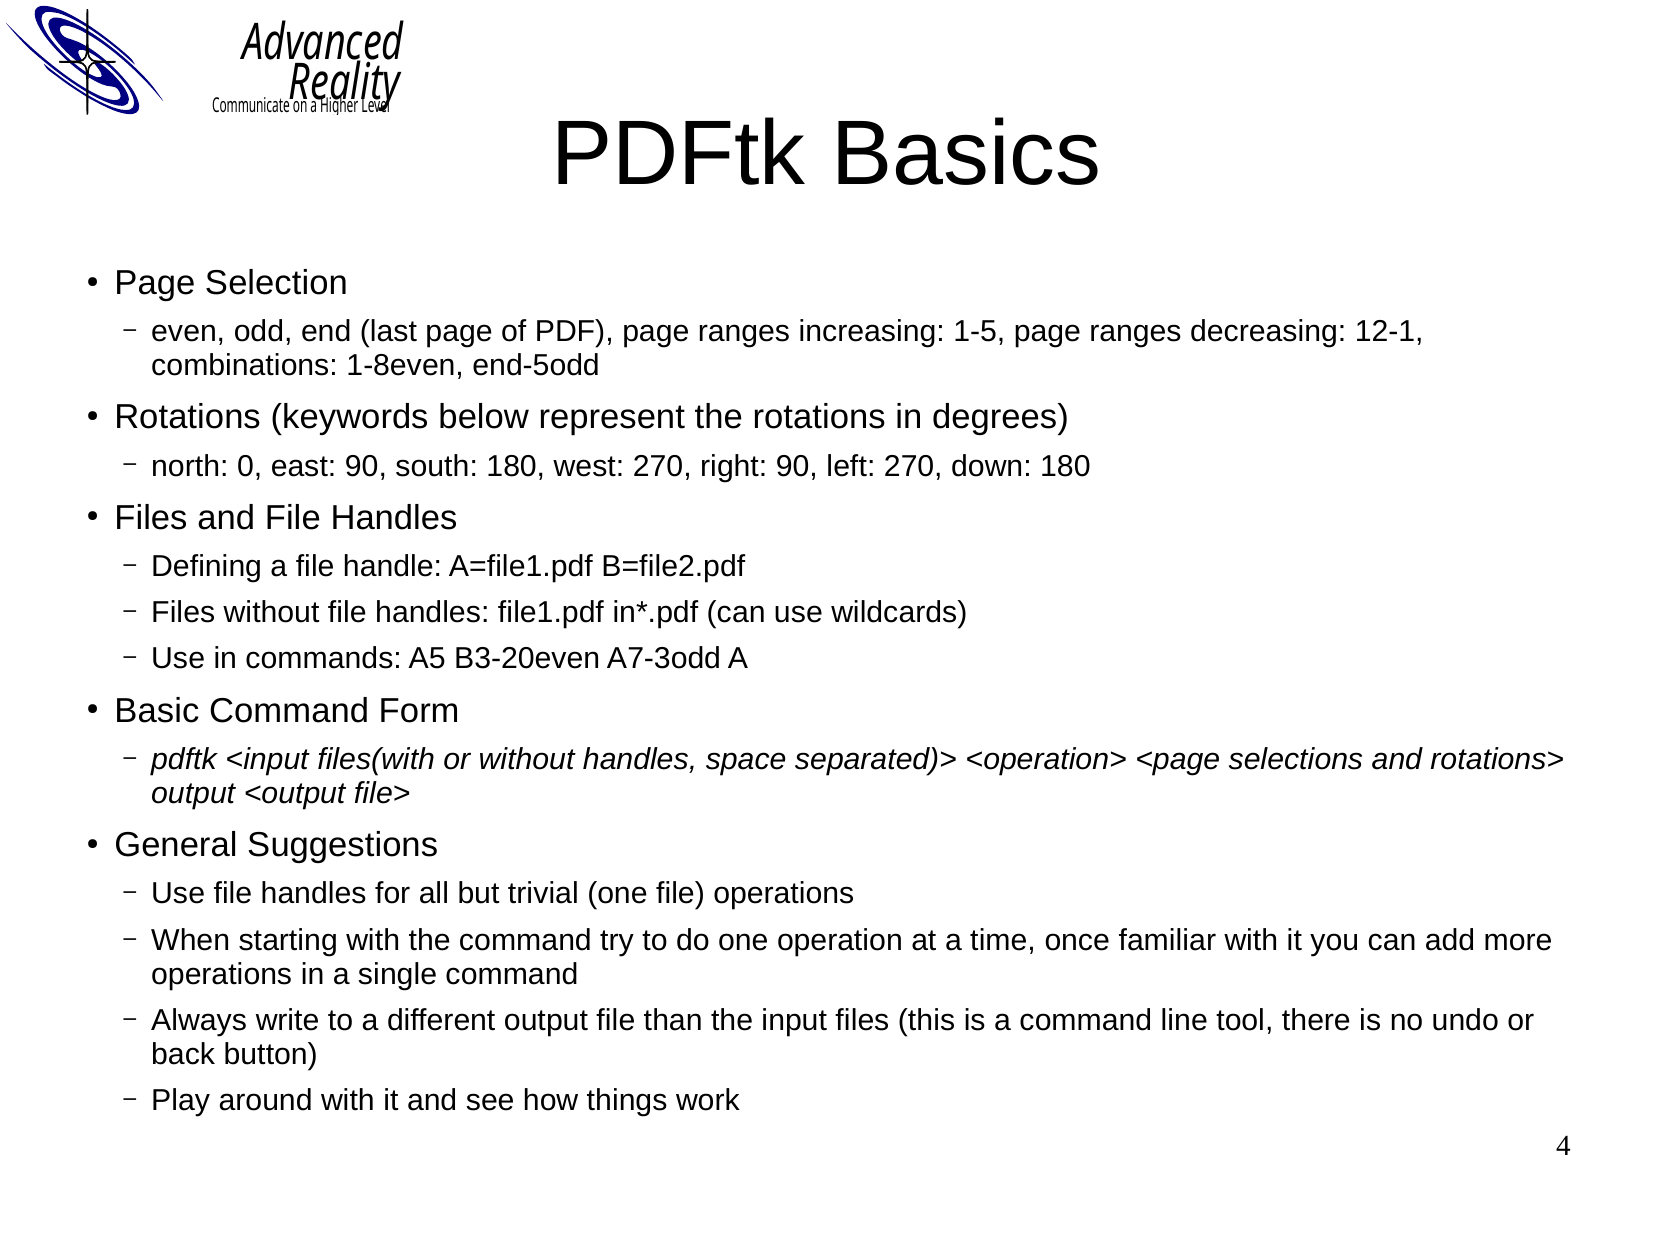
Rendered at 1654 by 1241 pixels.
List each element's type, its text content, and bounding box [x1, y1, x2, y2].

list Page Selection even, odd, end (last page of PDF), page ranges increasing: 1-5, page ranges decreasing: 12-1, combinations: 1-8even, end-5odd Rotations (keywords below represent the rotations in degrees) north: 0, east: 90, south: 180, west: 270, right: 90, left: 270, down: 180 Files and File Handles Defining a file handle: A=file1.pdf B=file2.pdf Files without file handles: file1.pdf in*.pdf (can use wildcards) Use in commands: A5 B3-20even A7-3odd A Basic Command Form pdftk <input files(with or without handles, space separated)> <operation> <page selections and rotations> output <output file> General Suggestions Use file handles for all but trivial (one file) operations When starting with the command try to do one operation at a time, once familiar with it you can add more operations in a single command Always write to a different output file than the input files (this is a command line tool, there is no undo or back button) Play around with it and see how things work [77, 263, 1566, 1123]
title PDFtk Basics [82, 49, 1571, 257]
